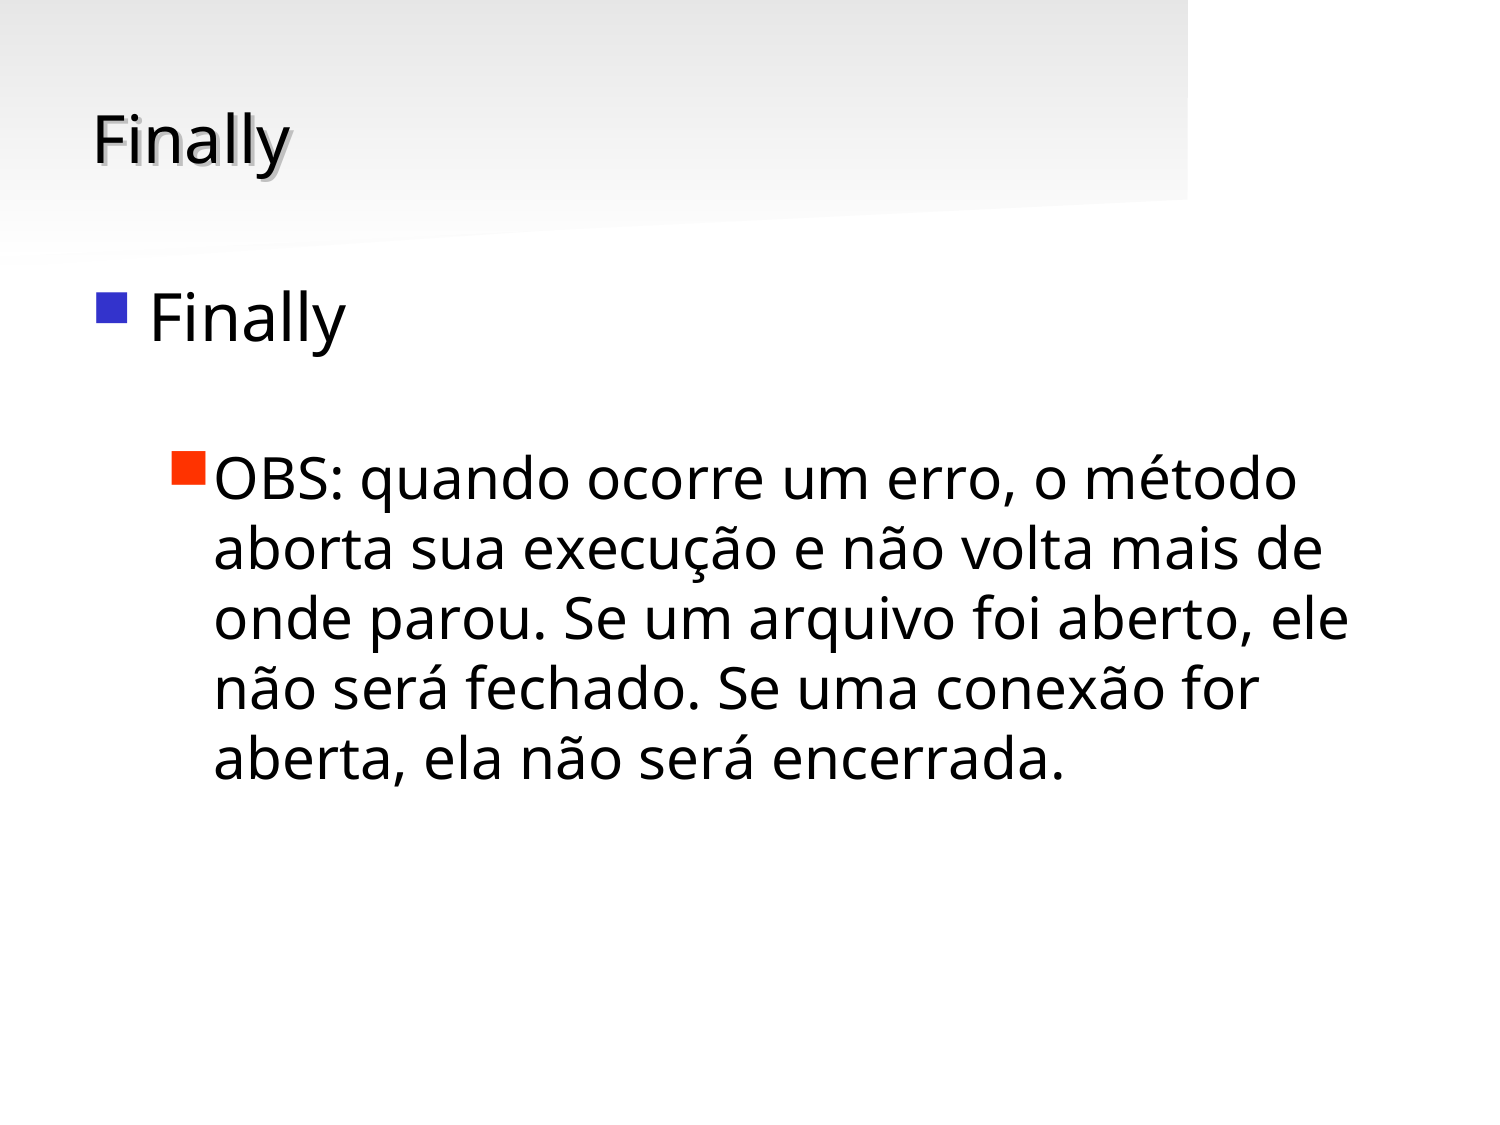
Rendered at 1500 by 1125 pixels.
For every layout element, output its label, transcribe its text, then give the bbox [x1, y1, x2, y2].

title Finally [76, 42, 1427, 231]
list Finally OBS: quando ocorre um erro, o método aborta sua execução e não volta mais de onde parou. Se um arquivo foi aberto, ele não será fechado. Se uma conexão for aberta, ela não será encerrada. [76, 267, 1427, 1005]
